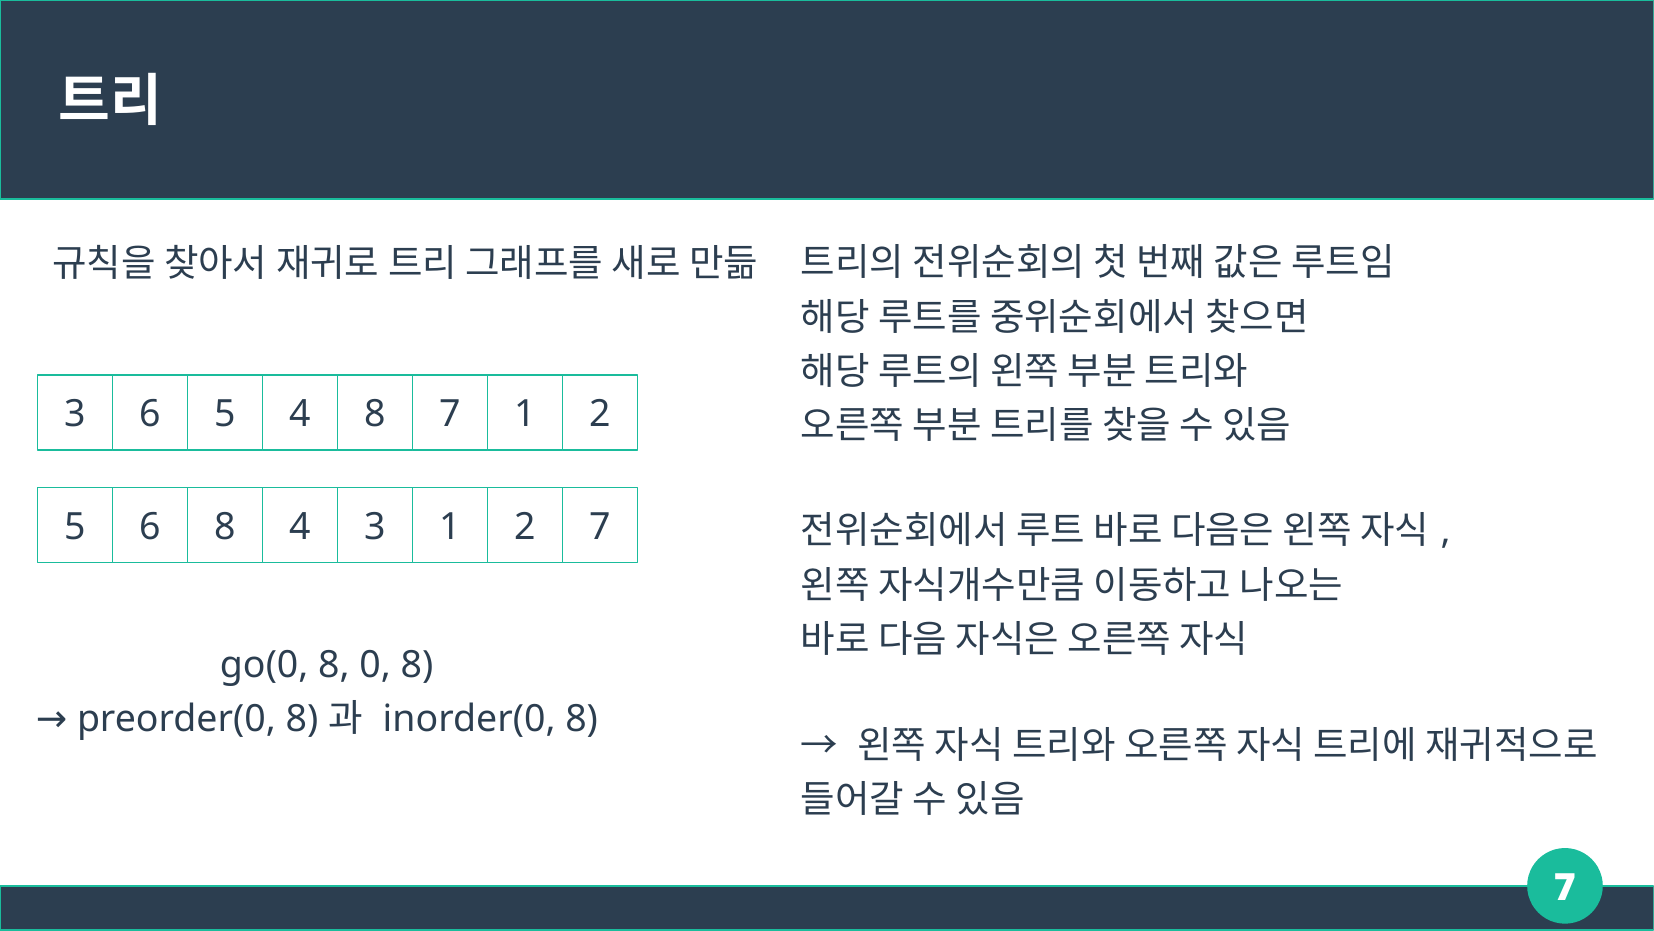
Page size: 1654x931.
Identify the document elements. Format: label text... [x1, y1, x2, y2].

text_box 5 [37, 487, 112, 563]
text_box 3 [37, 375, 112, 451]
text_box 트리의 전위순회의 첫 번째 값은 루트임 해당 루트를 중위순회에서 찾으면 해당 루트의 왼쪽 부분 트리와 오른쪽 부분 트리를 찾을 수 있음 전위순회에서 루트 바로 다음은 왼쪽 자식, 왼쪽 자식개수만큼 이동하고 나오는 바로 다음 자식은 오른쪽 자식 → 왼쪽 자식 트리와 오른쪽 자식 트리에 재귀적으로 들어갈 수 있음 [786, 225, 1613, 882]
text_box 7 [412, 375, 487, 451]
text_box 6 [112, 375, 187, 451]
text_box 8 [187, 487, 262, 563]
text_box 7 [562, 487, 638, 563]
text_box 5 [187, 375, 262, 451]
text_box 4 [262, 375, 337, 451]
text_box 3 [337, 487, 412, 563]
text_box 4 [262, 487, 337, 563]
text_box 2 [487, 487, 562, 563]
text_box 8 [337, 375, 412, 451]
text_box 2 [562, 375, 638, 451]
title 트리 [59, 37, 1595, 155]
text_box 규칙을 찾아서 재귀로 트리 그래프를 새로 만듦 [37, 225, 773, 295]
text_box go(0, 8, 0, 8) → preorder(0, 8)과 inorder(0, 8) [21, 629, 638, 751]
text_box 1 [412, 487, 487, 563]
text_box 1 [487, 375, 562, 451]
text_box 6 [112, 487, 187, 563]
